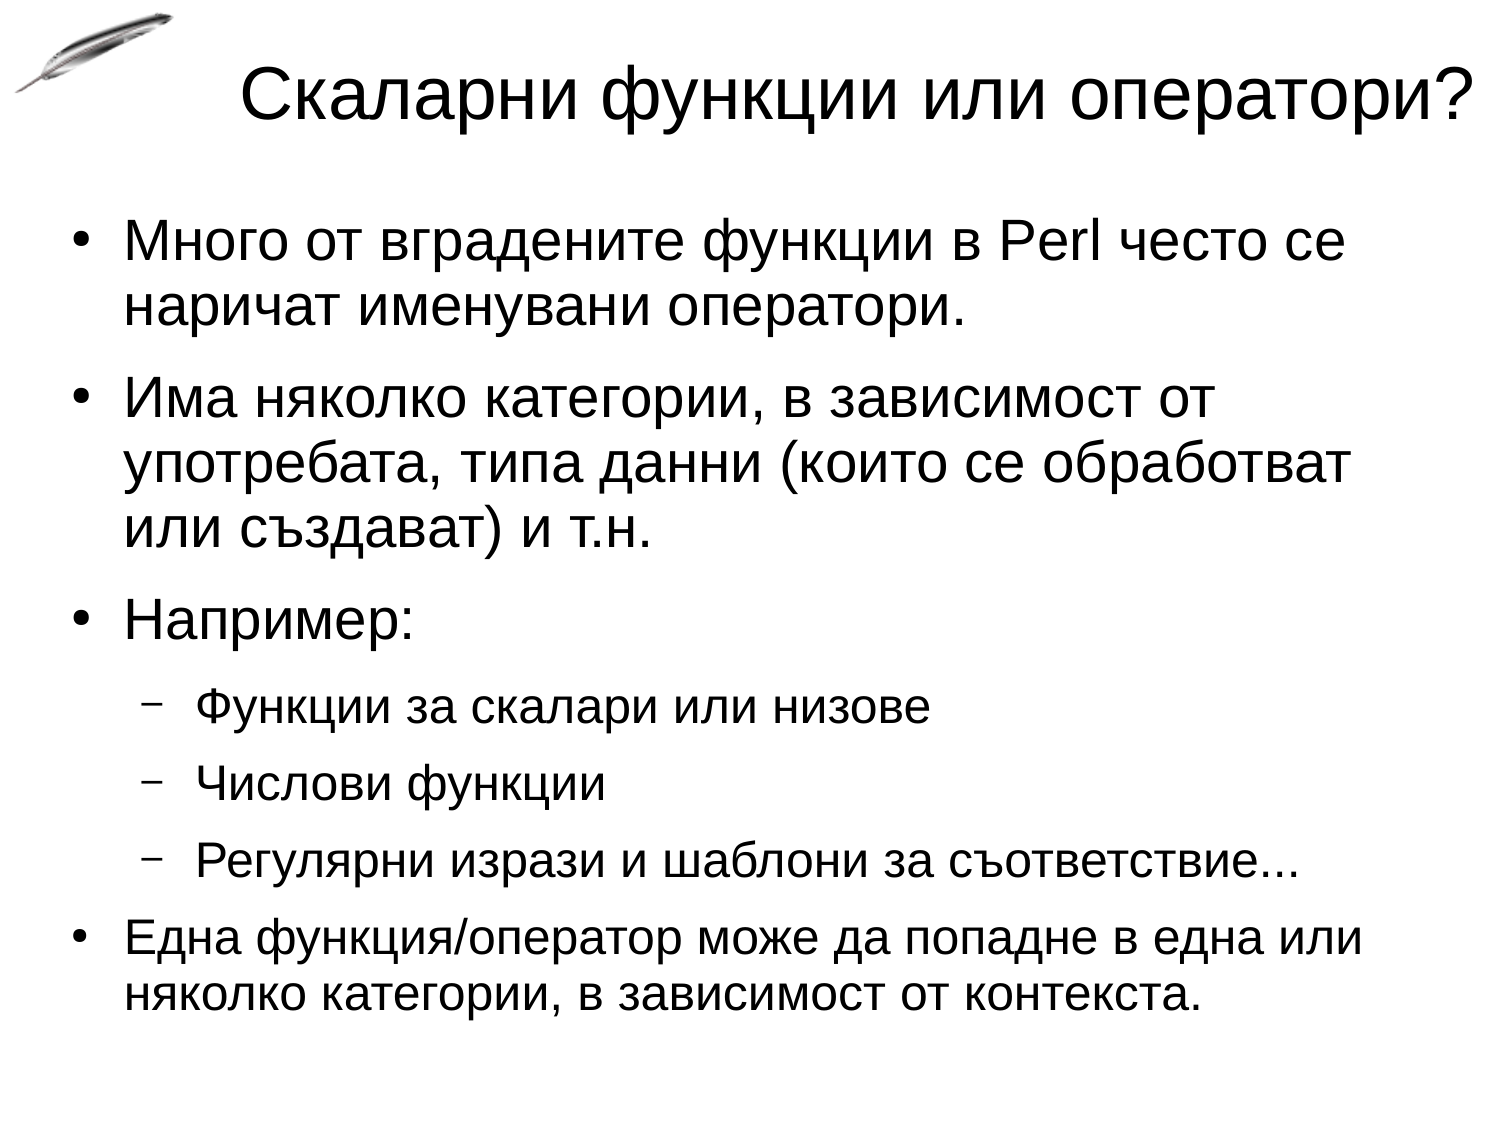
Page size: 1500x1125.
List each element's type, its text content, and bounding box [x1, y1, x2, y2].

picture [11, 11, 179, 95]
list Много от вградените функции в Perl често се наричат именувани оператори. Има няколко категории, в зависимост от употребата, типа данни (които се обработват или създават) и т.н. Например: Функции за скалари или низове Числови функции Регулярни изрази и шаблони за съответствие... Една функция/оператор може да попадне в една или няколко категории, в зависимост от контекста. [53, 207, 1447, 1084]
title Скаларни функции или оператори? [217, 4, 1499, 183]
